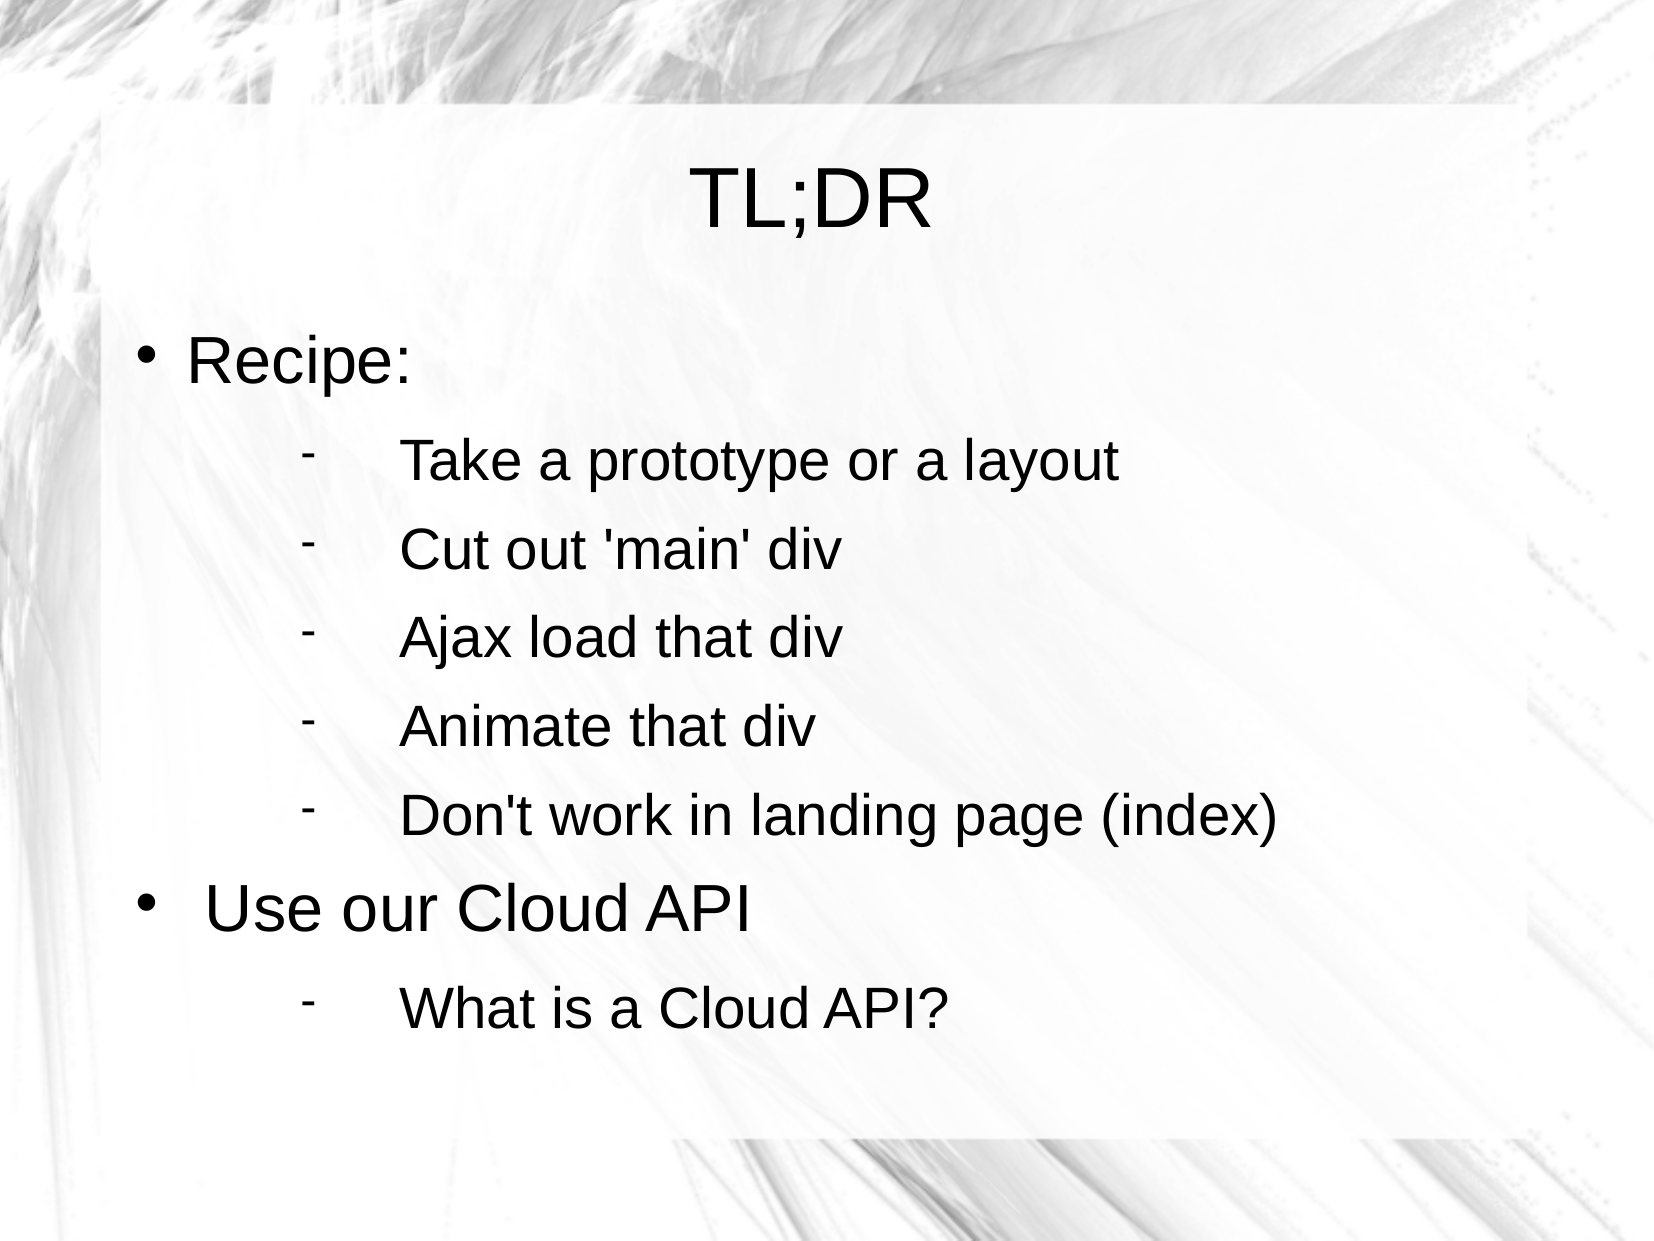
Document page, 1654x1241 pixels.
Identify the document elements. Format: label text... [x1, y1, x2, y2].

picture [0, 0, 1654, 1241]
title TL;DR [118, 112, 1506, 281]
list Recipe: Take a prototype or a layout Cut out 'main' div Ajax load that div Animate that div Don't work in landing page (index) Use our Cloud API What is a Cloud API? [118, 319, 1571, 1042]
